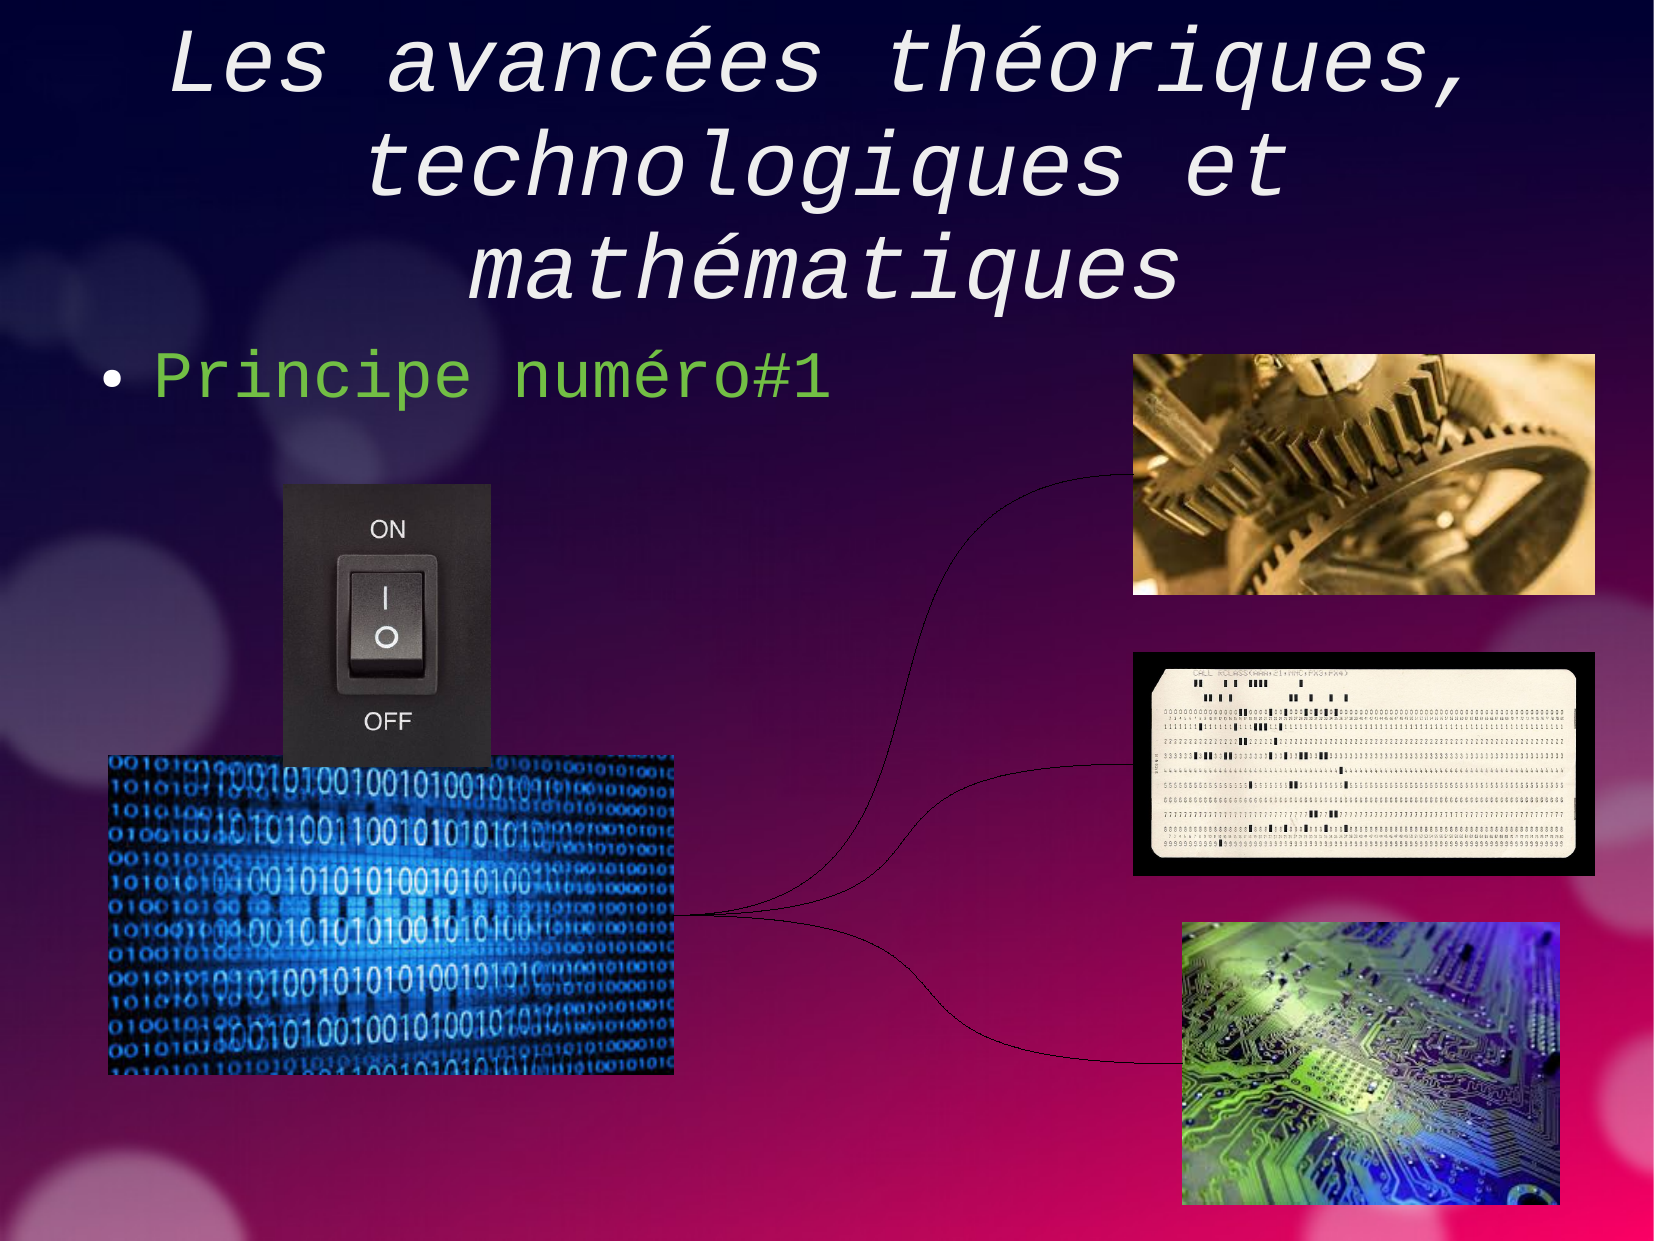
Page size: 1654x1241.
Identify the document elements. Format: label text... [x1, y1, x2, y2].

list Principe numéro#1 [82, 342, 1571, 1110]
picture [0, 0, 1654, 1241]
title Les avancées théoriques, technologiques et mathématiques [82, 32, 1571, 309]
